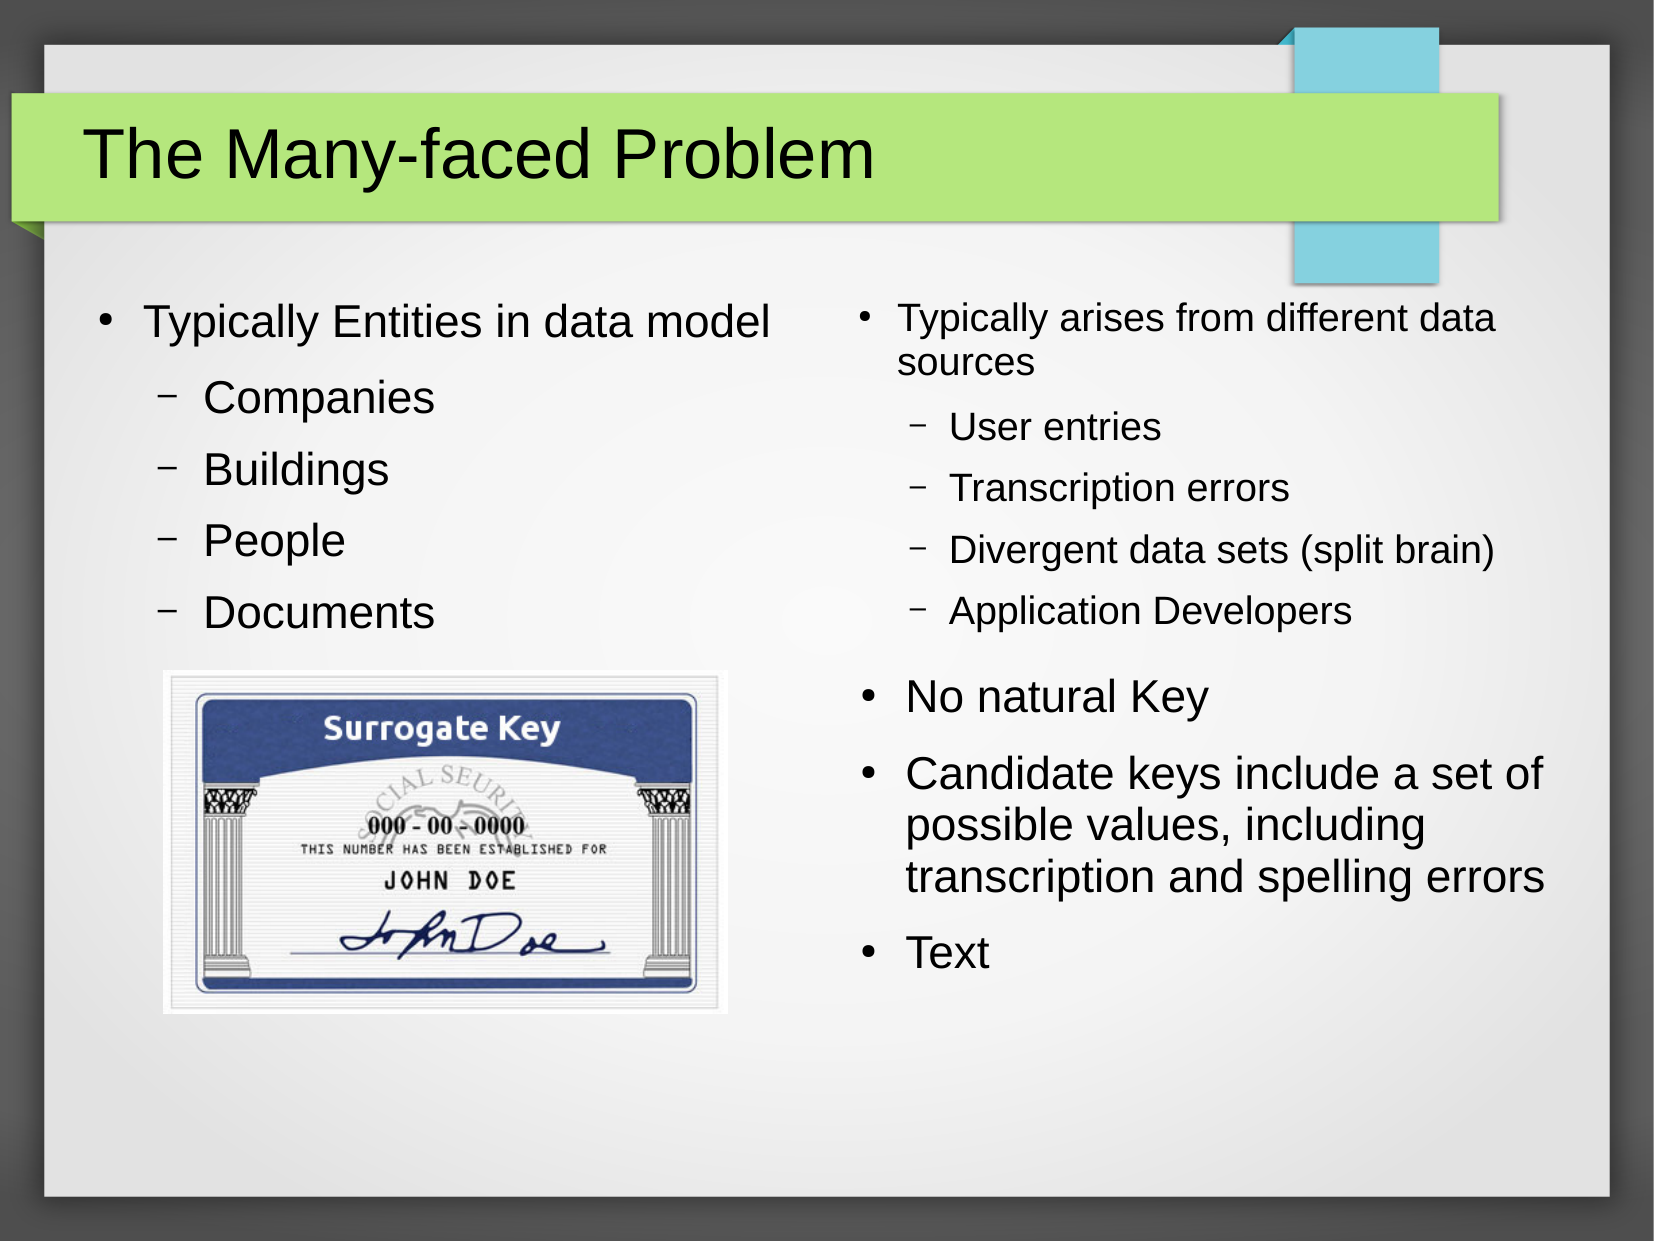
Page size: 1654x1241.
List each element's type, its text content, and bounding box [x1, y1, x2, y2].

list No natural Key Candidate keys include a set of possible values, including transcription and spelling errors Text [845, 670, 1572, 1015]
title The Many-faced Problem [82, 94, 1264, 213]
list Typically arises from different data sources User entries Transcription errors Divergent data sets (split brain) Application Developers [845, 295, 1572, 639]
picture [0, 0, 1654, 1241]
list Typically Entities in data model Companies Buildings People Documents [82, 295, 809, 639]
